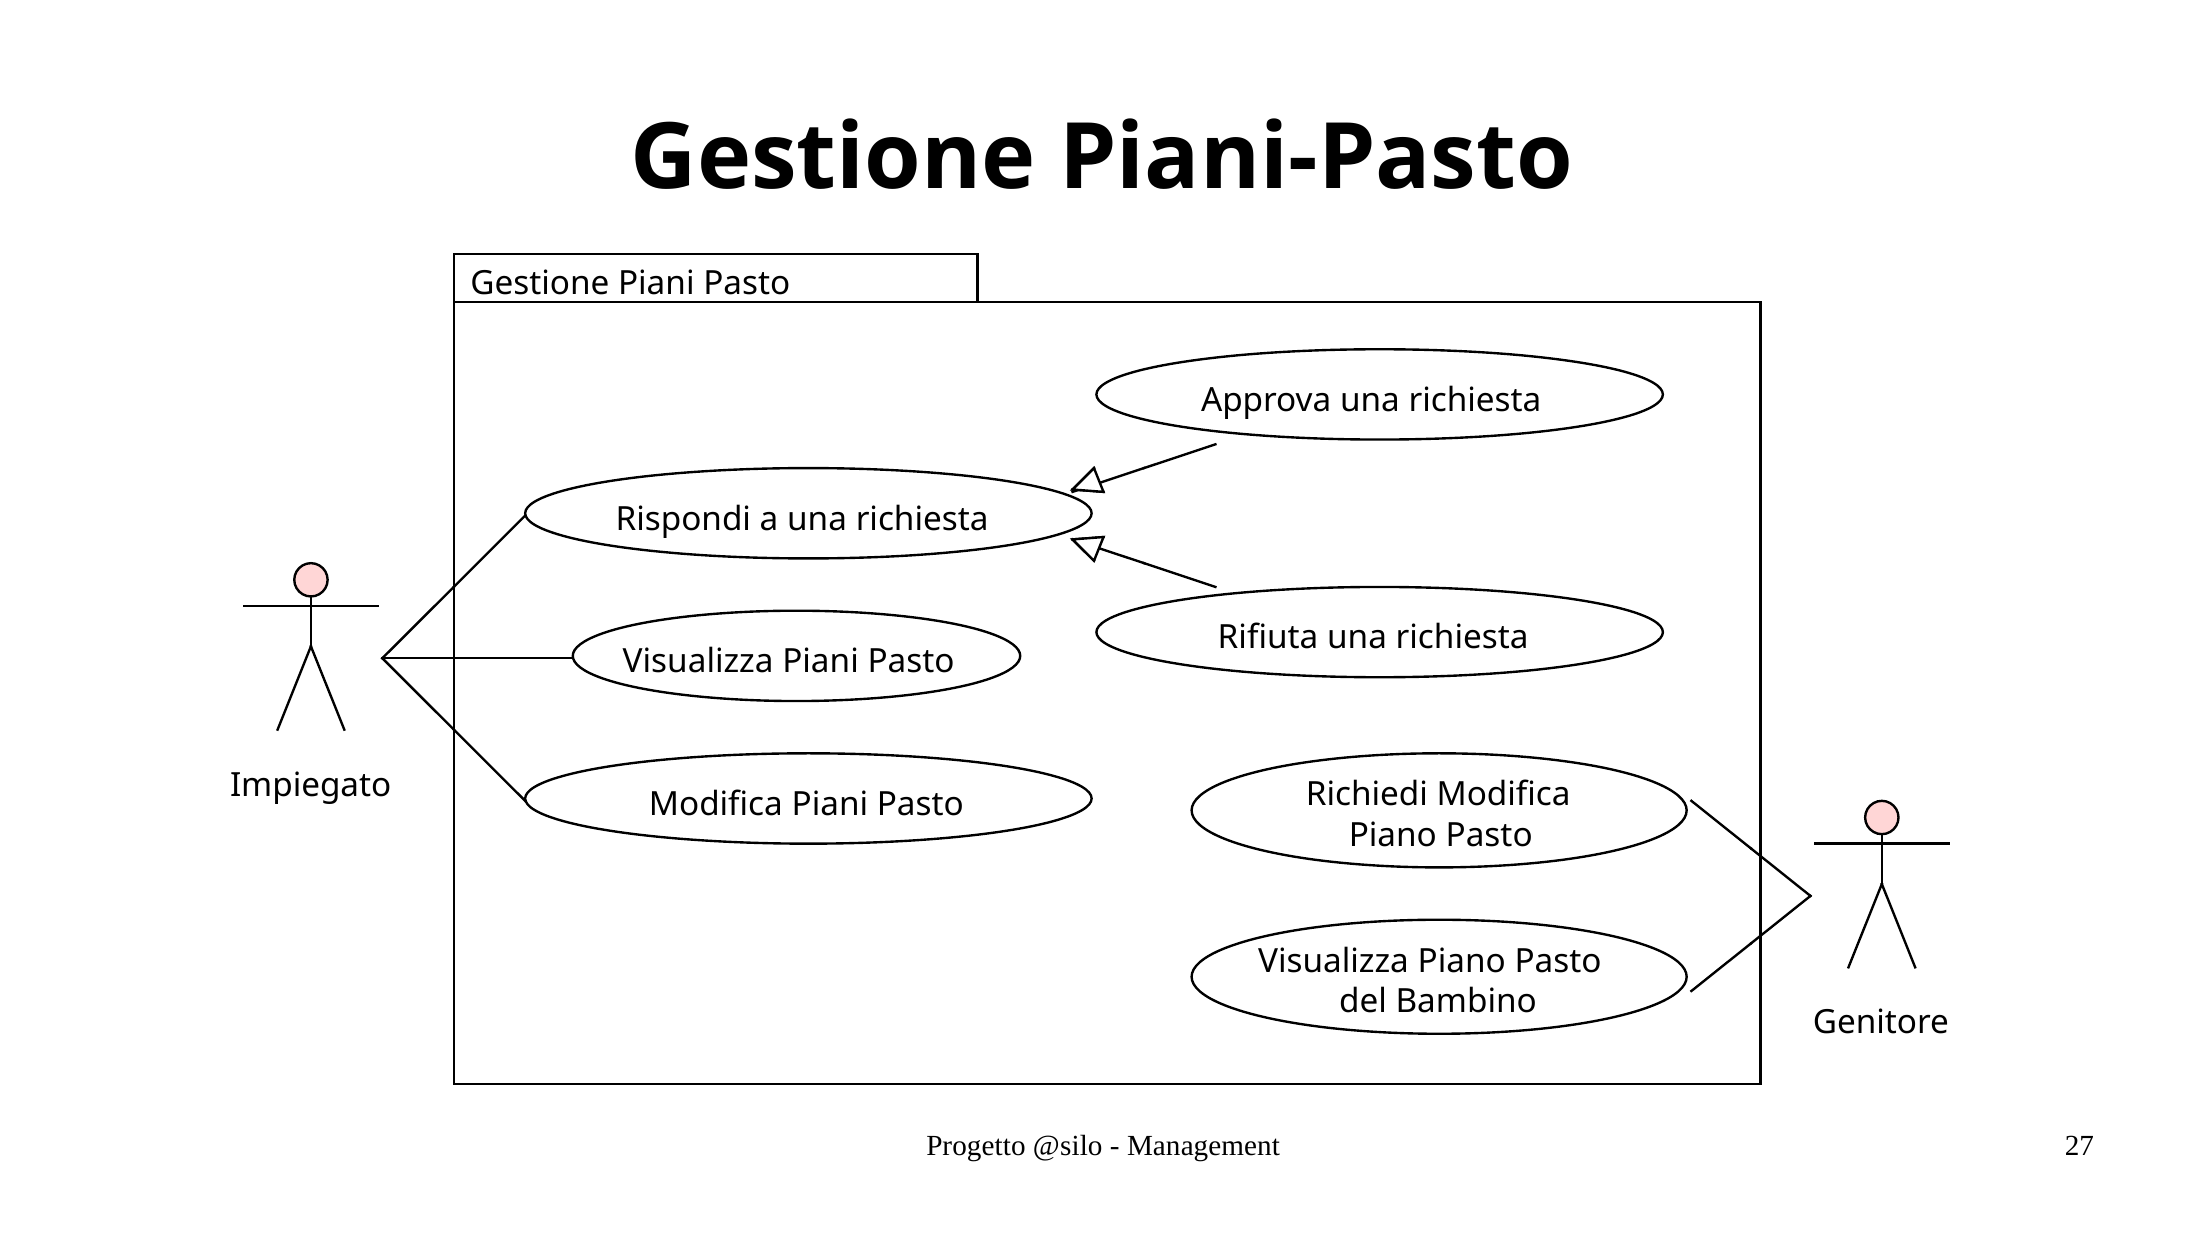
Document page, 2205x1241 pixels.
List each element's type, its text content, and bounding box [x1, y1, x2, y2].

picture [143, 205, 2050, 1135]
title Gestione Piani-Pasto [110, 49, 2095, 257]
